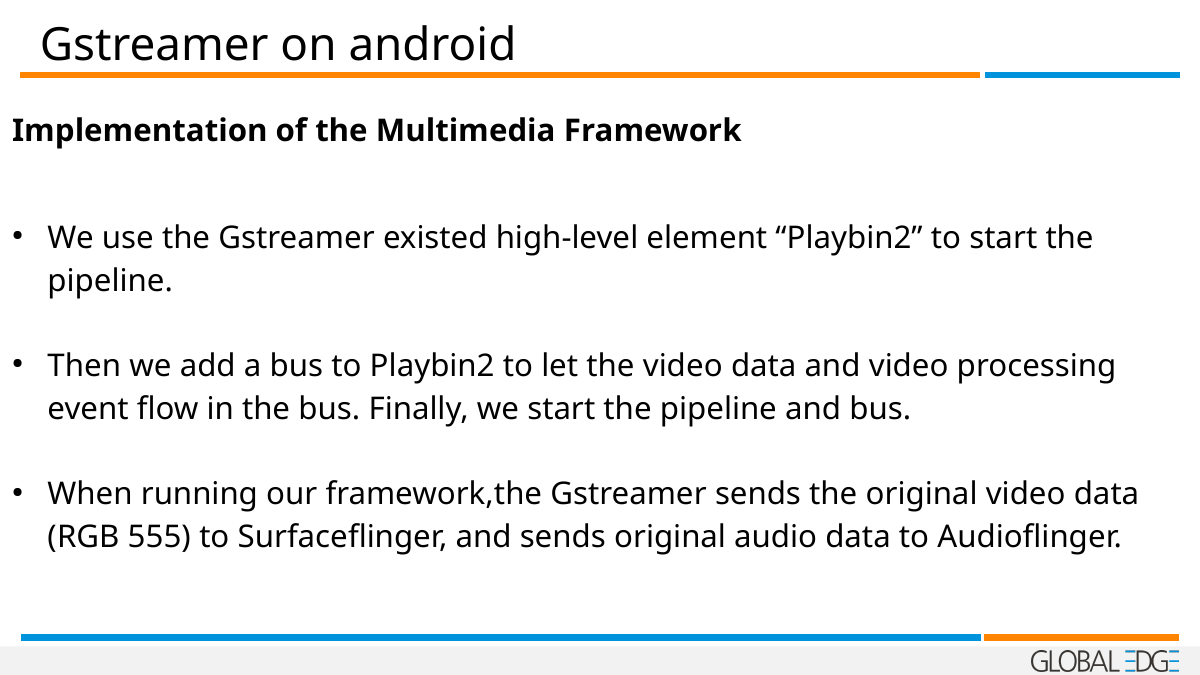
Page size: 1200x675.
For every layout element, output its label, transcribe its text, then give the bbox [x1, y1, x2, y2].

text_box Implementation of the Multimedia Framework We use the Gstreamer existed high-level element “Playbin2” to start the pipeline. Then we add a bus to Playbin2 to let the video data and video processing event flow in the bus. Finally, we start the pipeline and bus. When running our framework,the Gstreamer sends the original video data (RGB 555) to Surfaceflinger, and sends original audio data to Audioflinger. [0, 79, 1195, 675]
title Gstreamer on android [28, 15, 1104, 69]
